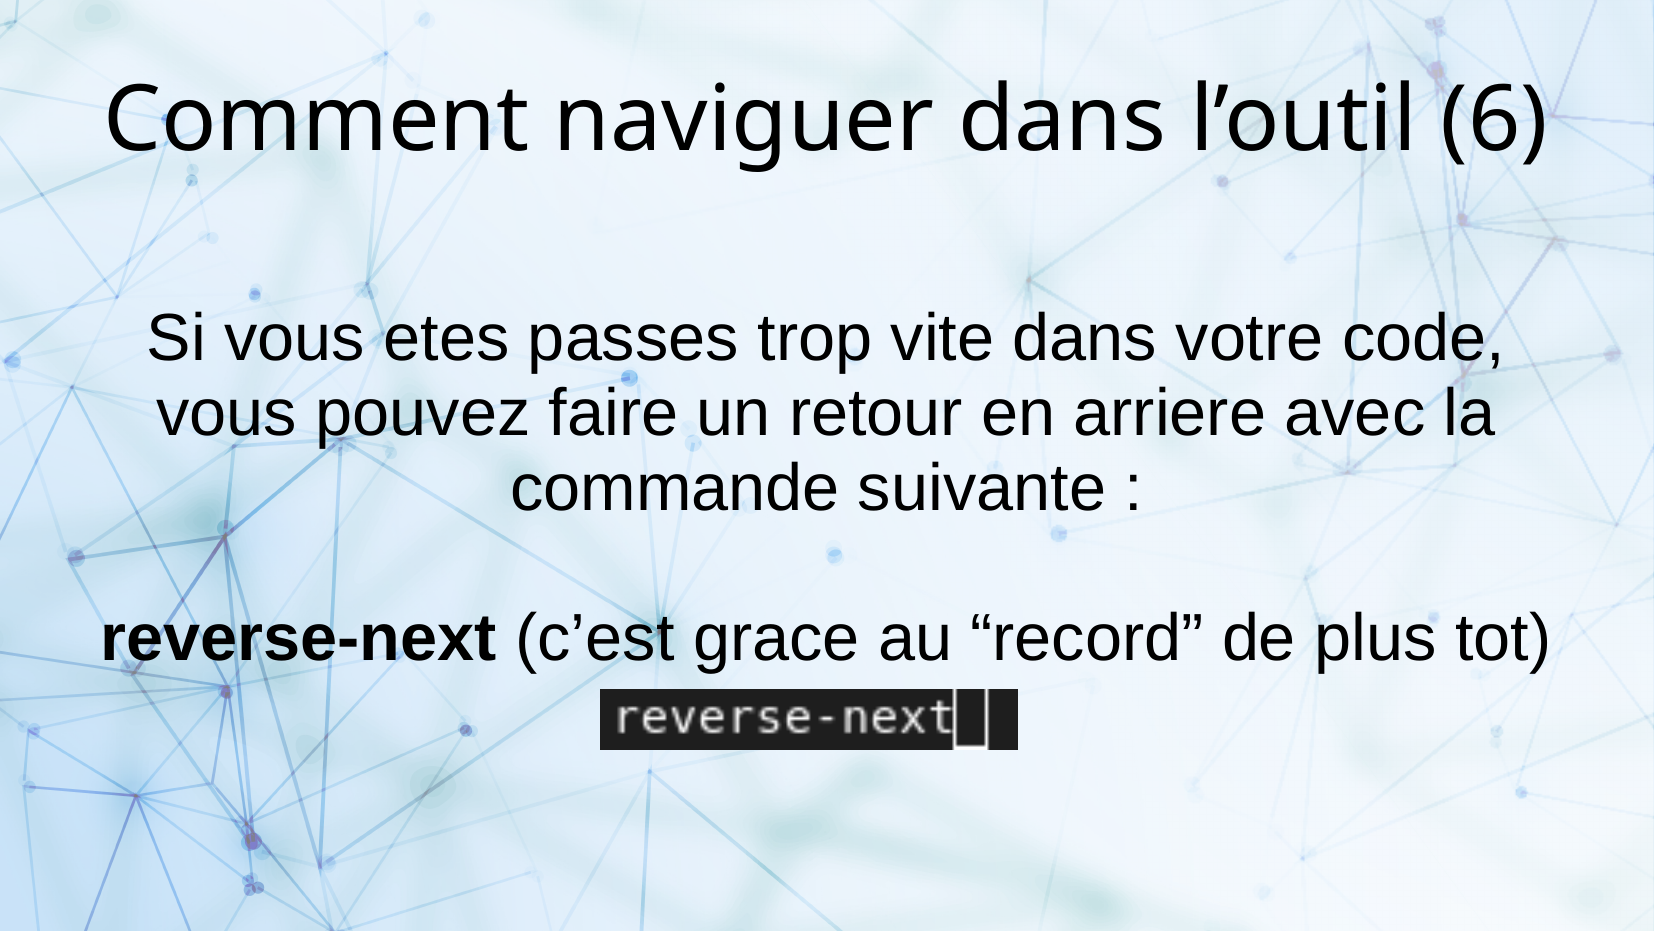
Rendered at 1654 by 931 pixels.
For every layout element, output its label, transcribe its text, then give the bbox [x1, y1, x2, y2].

subtitle Si vous etes passes trop vite dans votre code, vous pouvez faire un retour en arriere avec la commande suivante : reverse-next (c’est grace au “record” de plus tot) [82, 217, 1571, 758]
title Comment naviguer dans l’outil (6) [82, 37, 1571, 193]
picture [0, 0, 1654, 931]
